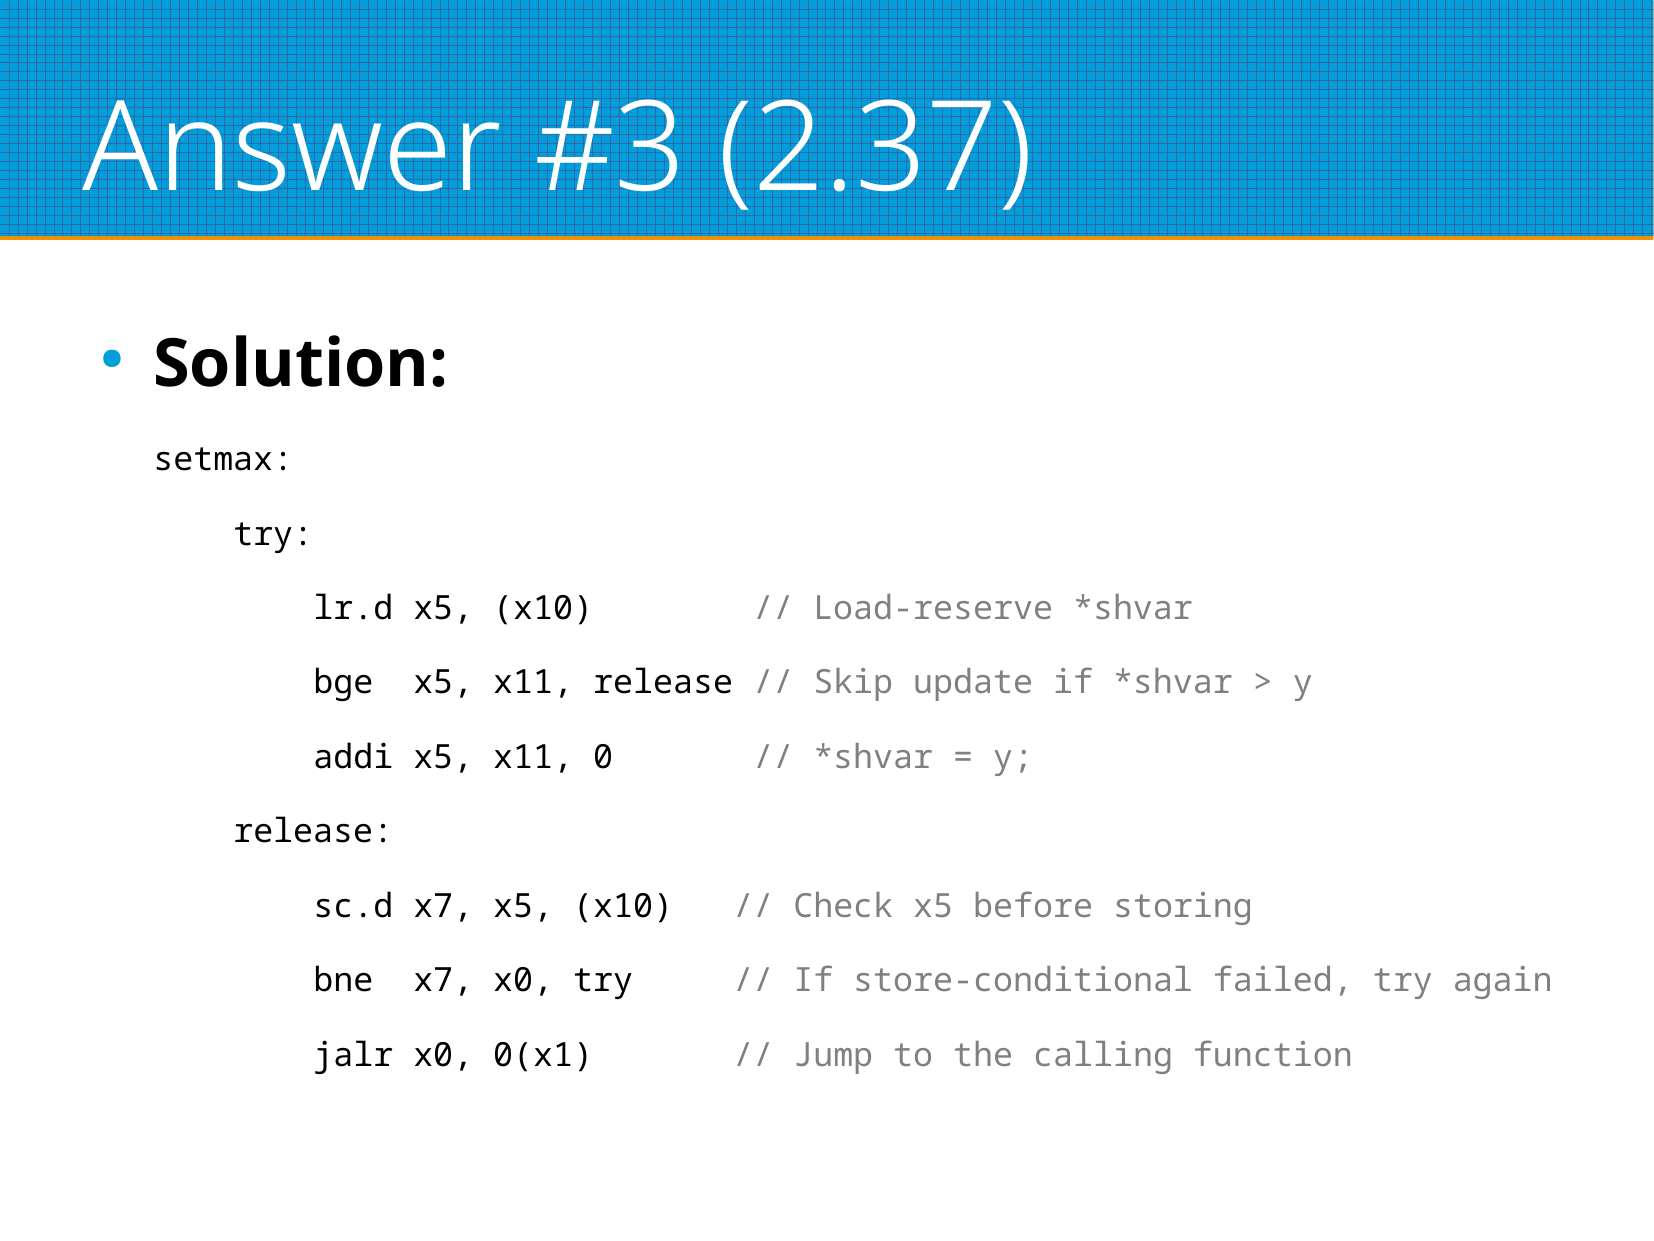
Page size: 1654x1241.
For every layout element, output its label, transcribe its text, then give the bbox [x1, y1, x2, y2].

title Answer #3 (2.37) [82, 19, 1571, 227]
list Solution: setmax: try: lr.d x5, (x10) // Load-reserve *shvar bge x5, x11, release // Skip update if *shvar > y addi x5, x11, 0 // *shvar = y; release: sc.d x7, x5, (x10) // Check x5 before storing bne x7, x0, try // If store-conditional failed, try again jalr x0, 0(x1) // Jump to the calling function [82, 314, 1563, 1081]
